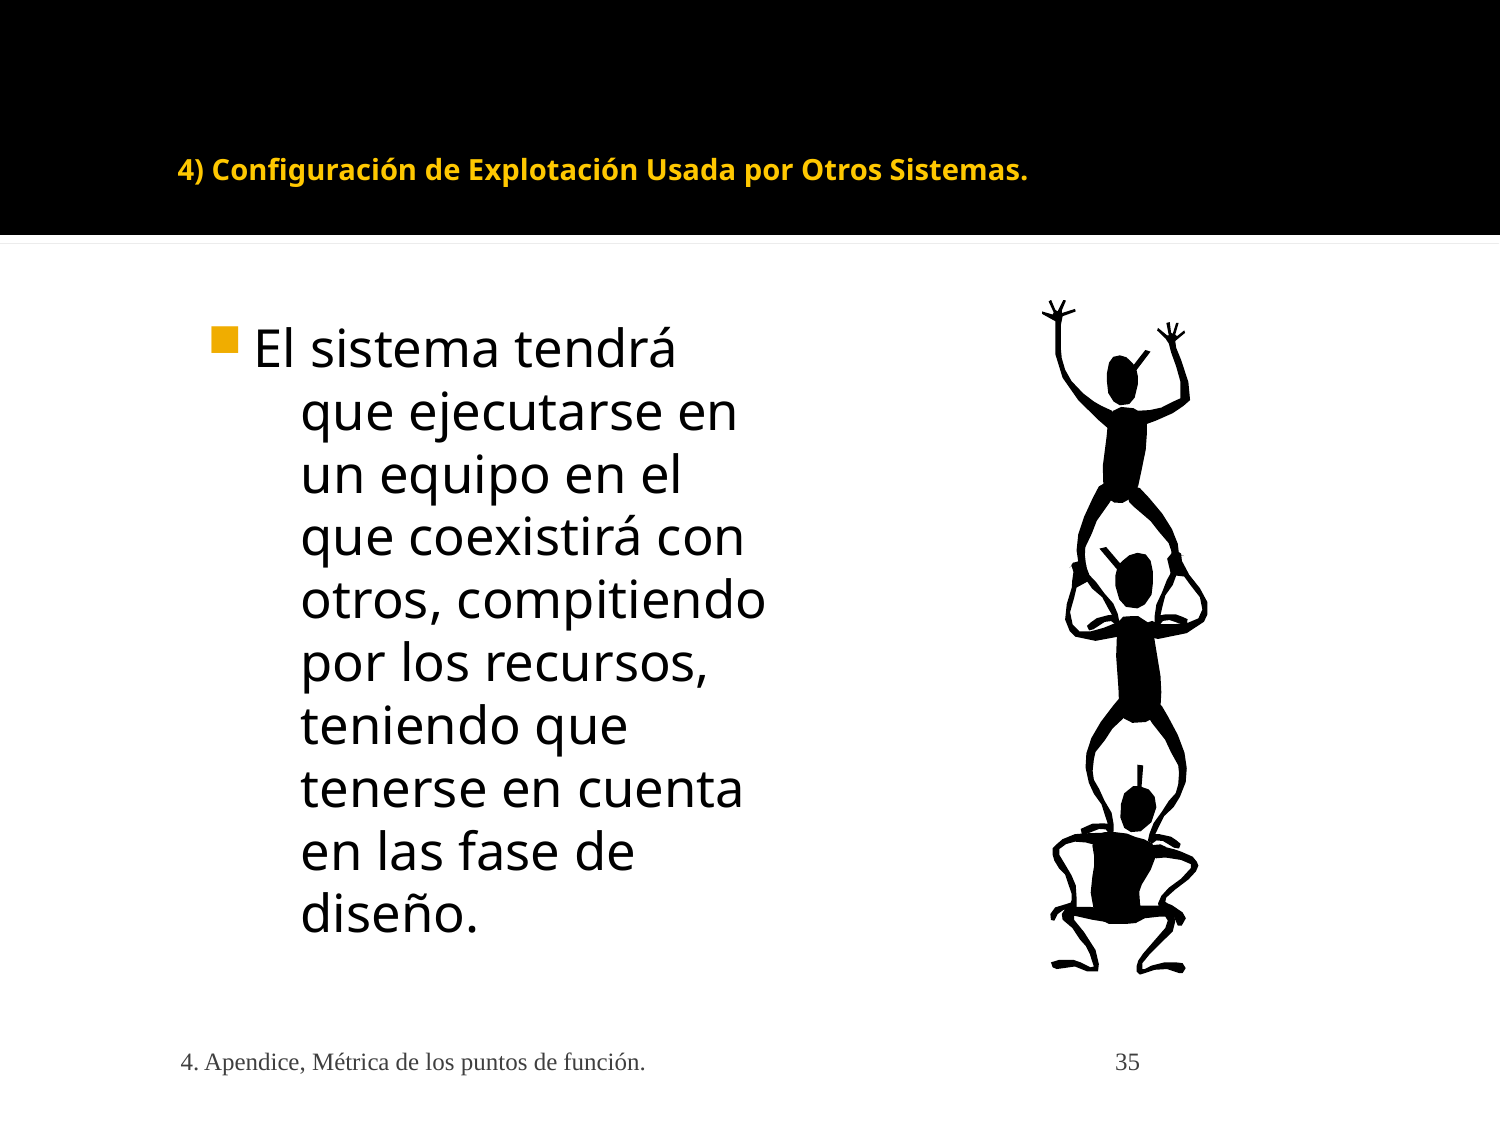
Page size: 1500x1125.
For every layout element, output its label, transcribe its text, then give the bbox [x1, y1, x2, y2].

text_box 4. Apendice, Métrica de los puntos de función. [162, 1037, 951, 1075]
chart [1042, 299, 1210, 978]
list El sistema tendrá que ejecutarse en un equipo en el que coexistirá con otros, compitiendo por los recursos, teniendo que tenerse en cuenta en las fase de diseño. [162, 299, 788, 976]
title 4) Configuración de Explotación Usada por Otros Sistemas. [162, 75, 1438, 263]
text_box [1100, 1037, 1438, 1075]
